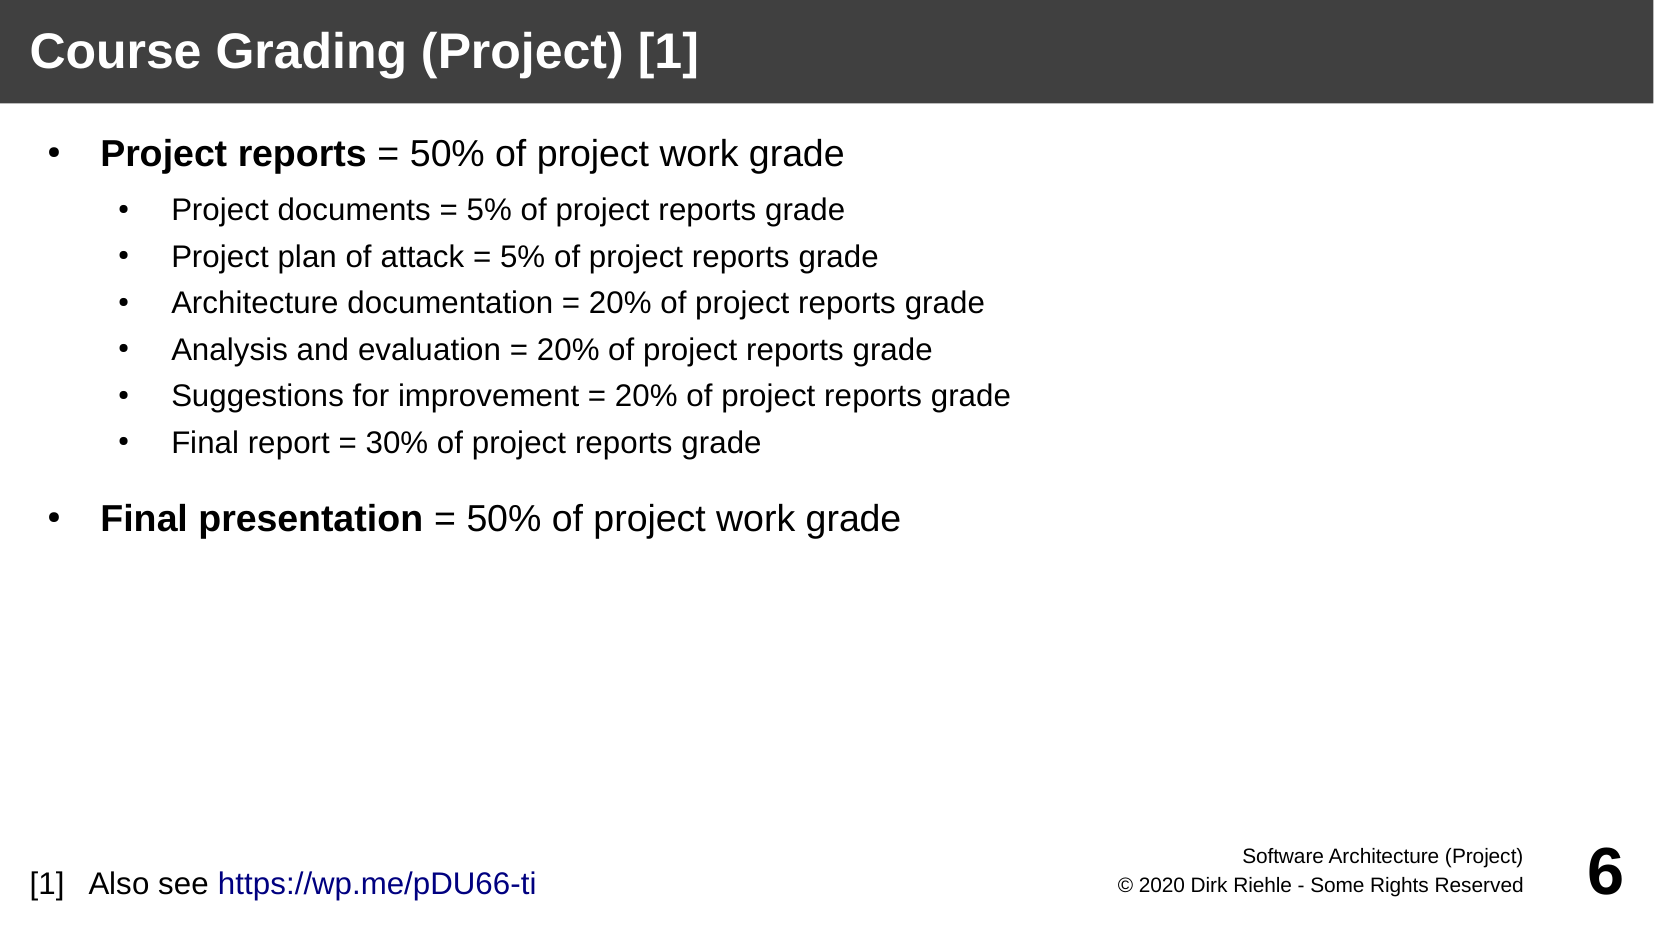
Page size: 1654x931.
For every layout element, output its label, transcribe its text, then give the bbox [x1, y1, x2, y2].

text_box [1] Also see https://wp.me/pDU66-ti [0, 812, 827, 931]
list Project reports = 50% of project work grade Project documents = 5% of project reports grade Project plan of attack = 5% of project reports grade Architecture documentation = 20% of project reports grade Analysis and evaluation = 20% of project reports grade Suggestions for improvement = 20% of project reports grade Final report = 30% of project reports grade Final presentation = 50% of project work grade [29, 132, 1625, 813]
title Course Grading (Project) [1] [0, 0, 1654, 104]
